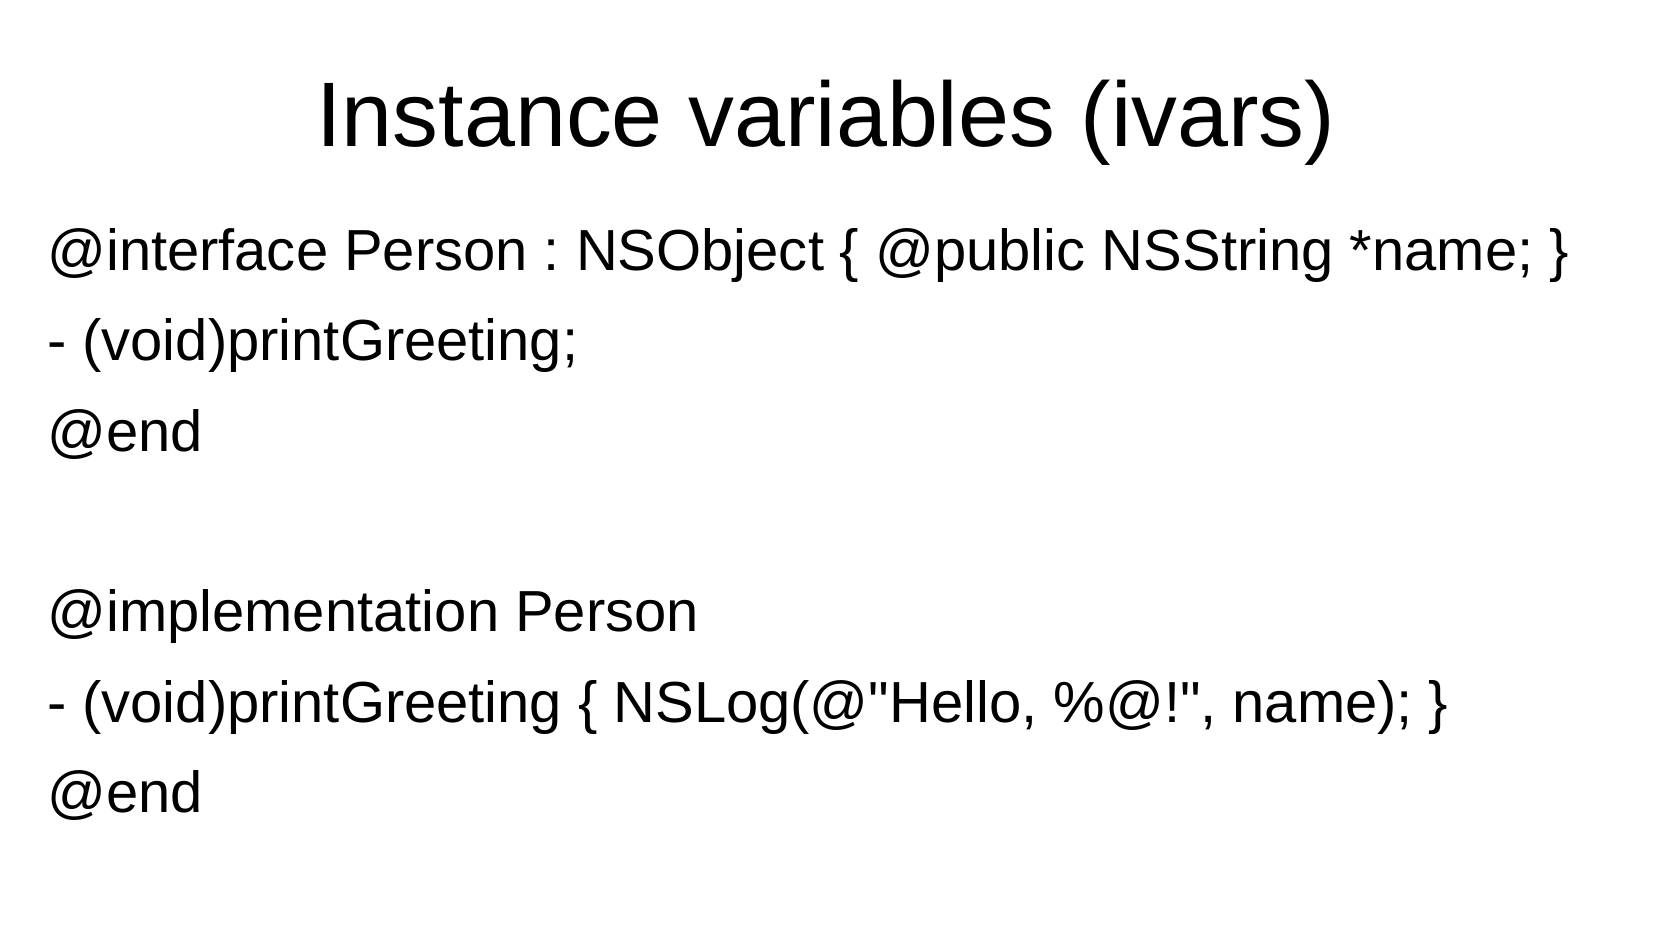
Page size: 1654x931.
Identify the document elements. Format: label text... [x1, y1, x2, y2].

title Instance variables (ivars) [82, 37, 1571, 193]
list @interface Person : NSObject { @public NSString *name; } - (void)printGreeting; @end @implementation Person - (void)printGreeting { NSLog(@"Hello, %@!", name); } @end [47, 217, 1571, 886]
